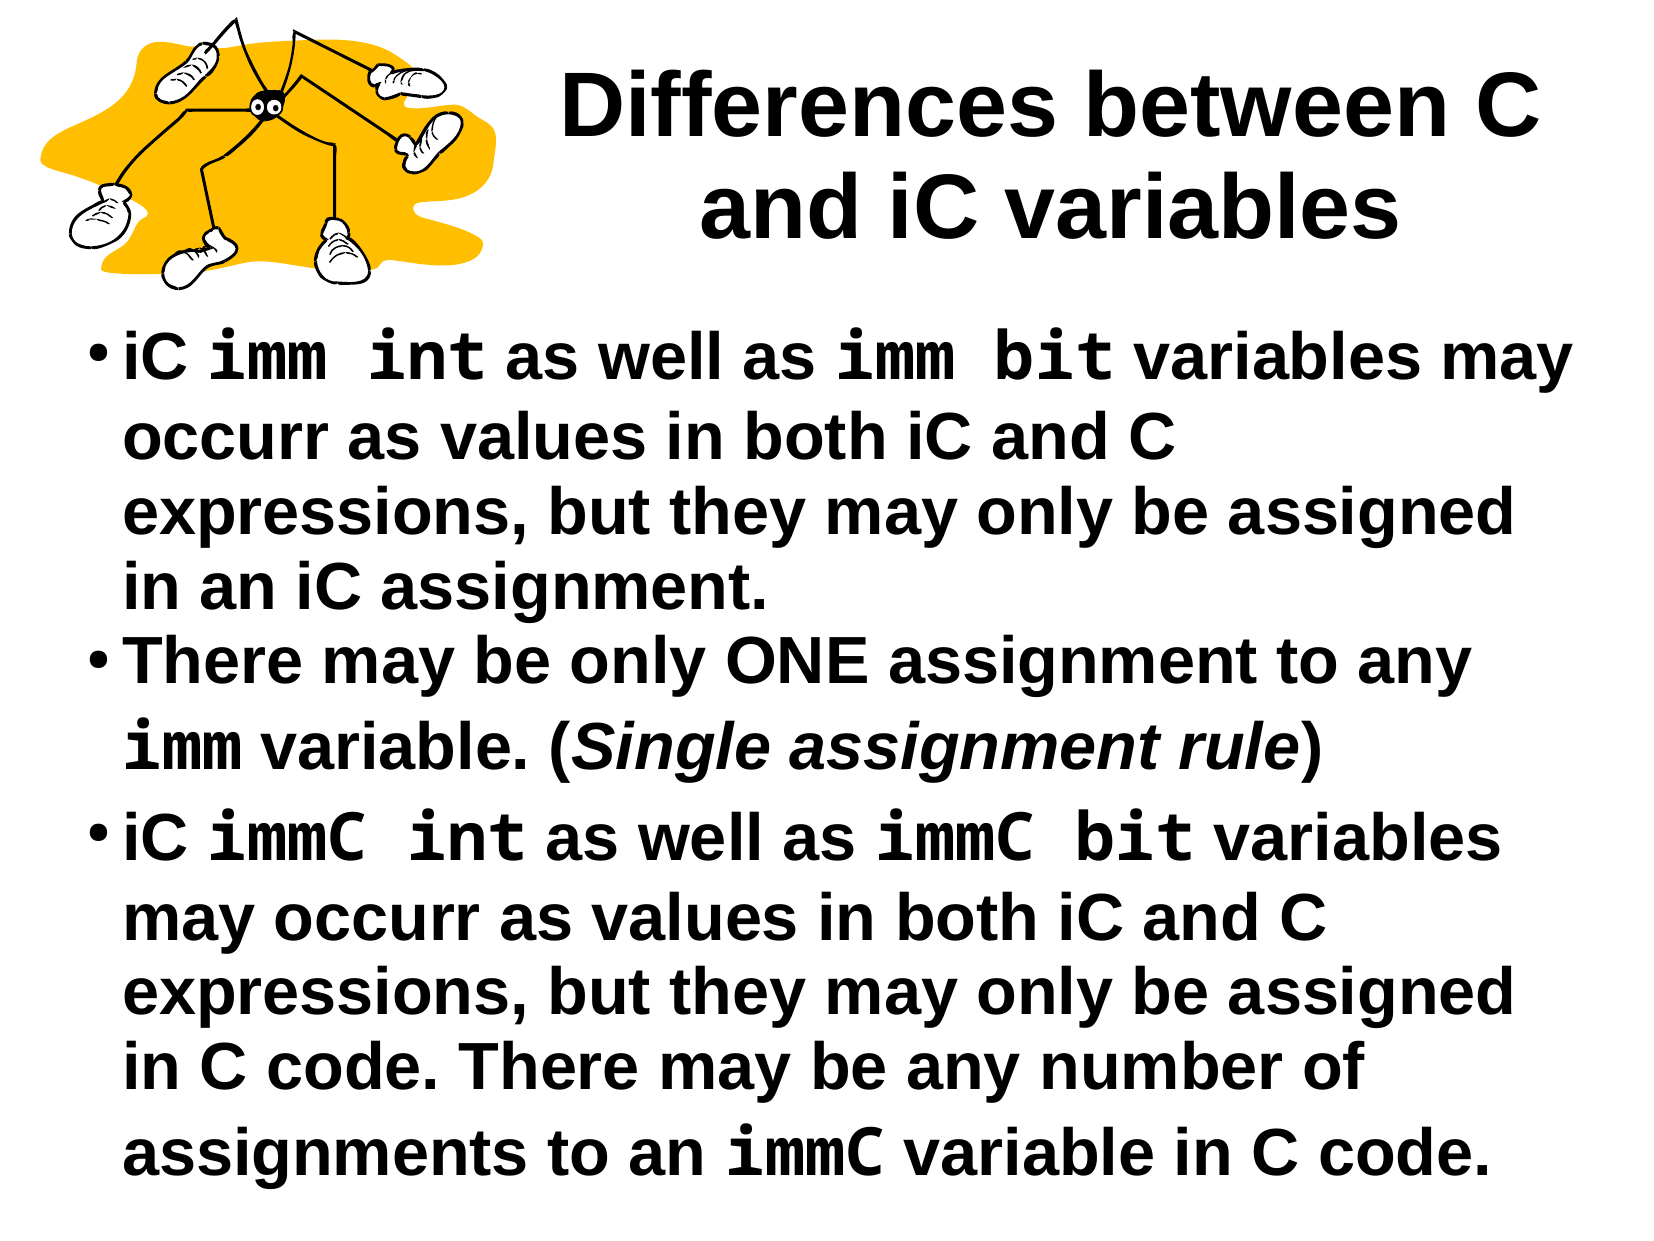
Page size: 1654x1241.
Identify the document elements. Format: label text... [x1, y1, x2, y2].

picture [40, 17, 497, 291]
subtitle iC imm int as well as imm bit variables may occurr as values in both iC and C expressions, but they may only be assigned in an iC assignment. There may be only ONE assignment to any imm variable. (Single assignment rule) iC immC int as well as immC bit variables may occurr as values in both iC and C expressions, but they may only be assigned in C code. There may be any number of assignments to an immC variable in C code. [86, 105, 1575, 1241]
title Differences between C and iC variables [531, 49, 1571, 105]
